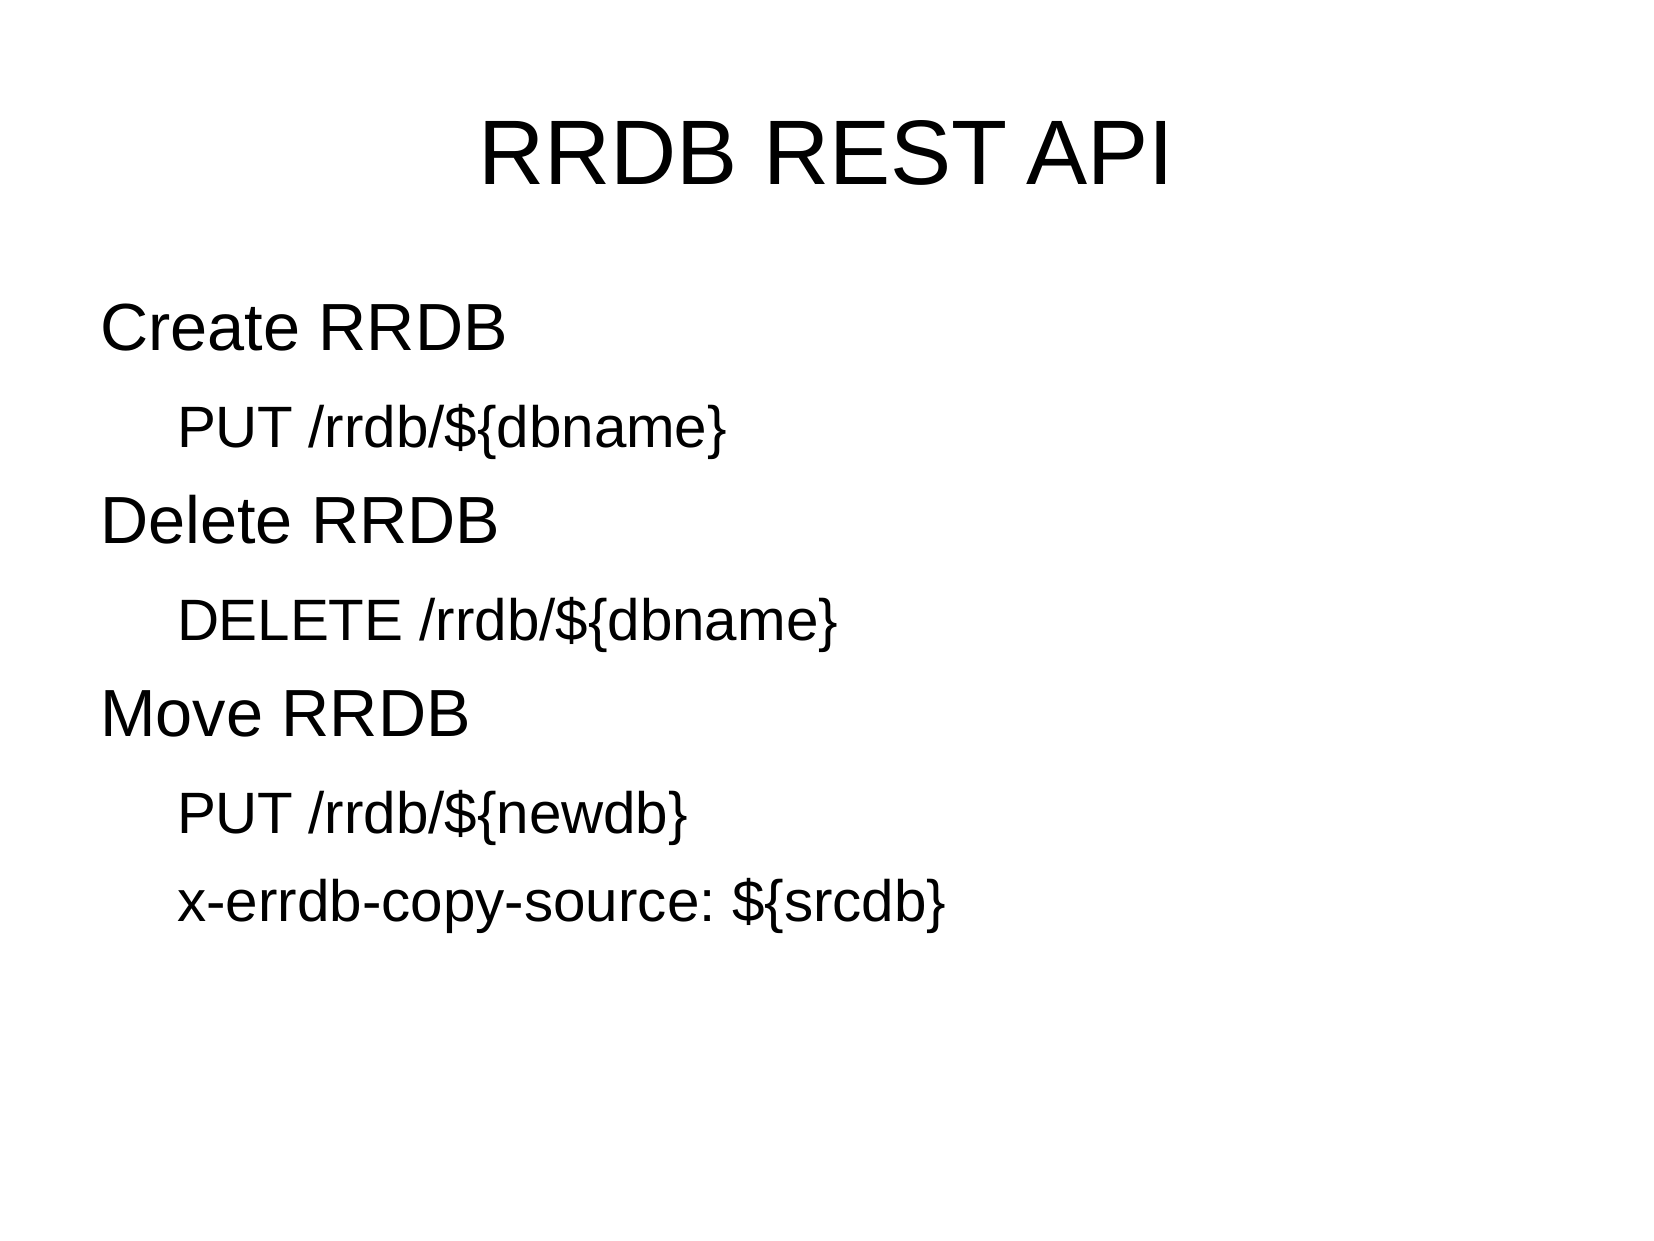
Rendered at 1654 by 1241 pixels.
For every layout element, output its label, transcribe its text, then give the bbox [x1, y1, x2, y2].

list Create RRDB PUT /rrdb/${dbname} Delete RRDB DELETE /rrdb/${dbname} Move RRDB PUT /rrdb/${newdb} x-errdb-copy-source: ${srcdb} [82, 290, 1571, 1094]
title RRDB REST API [82, 56, 1571, 250]
